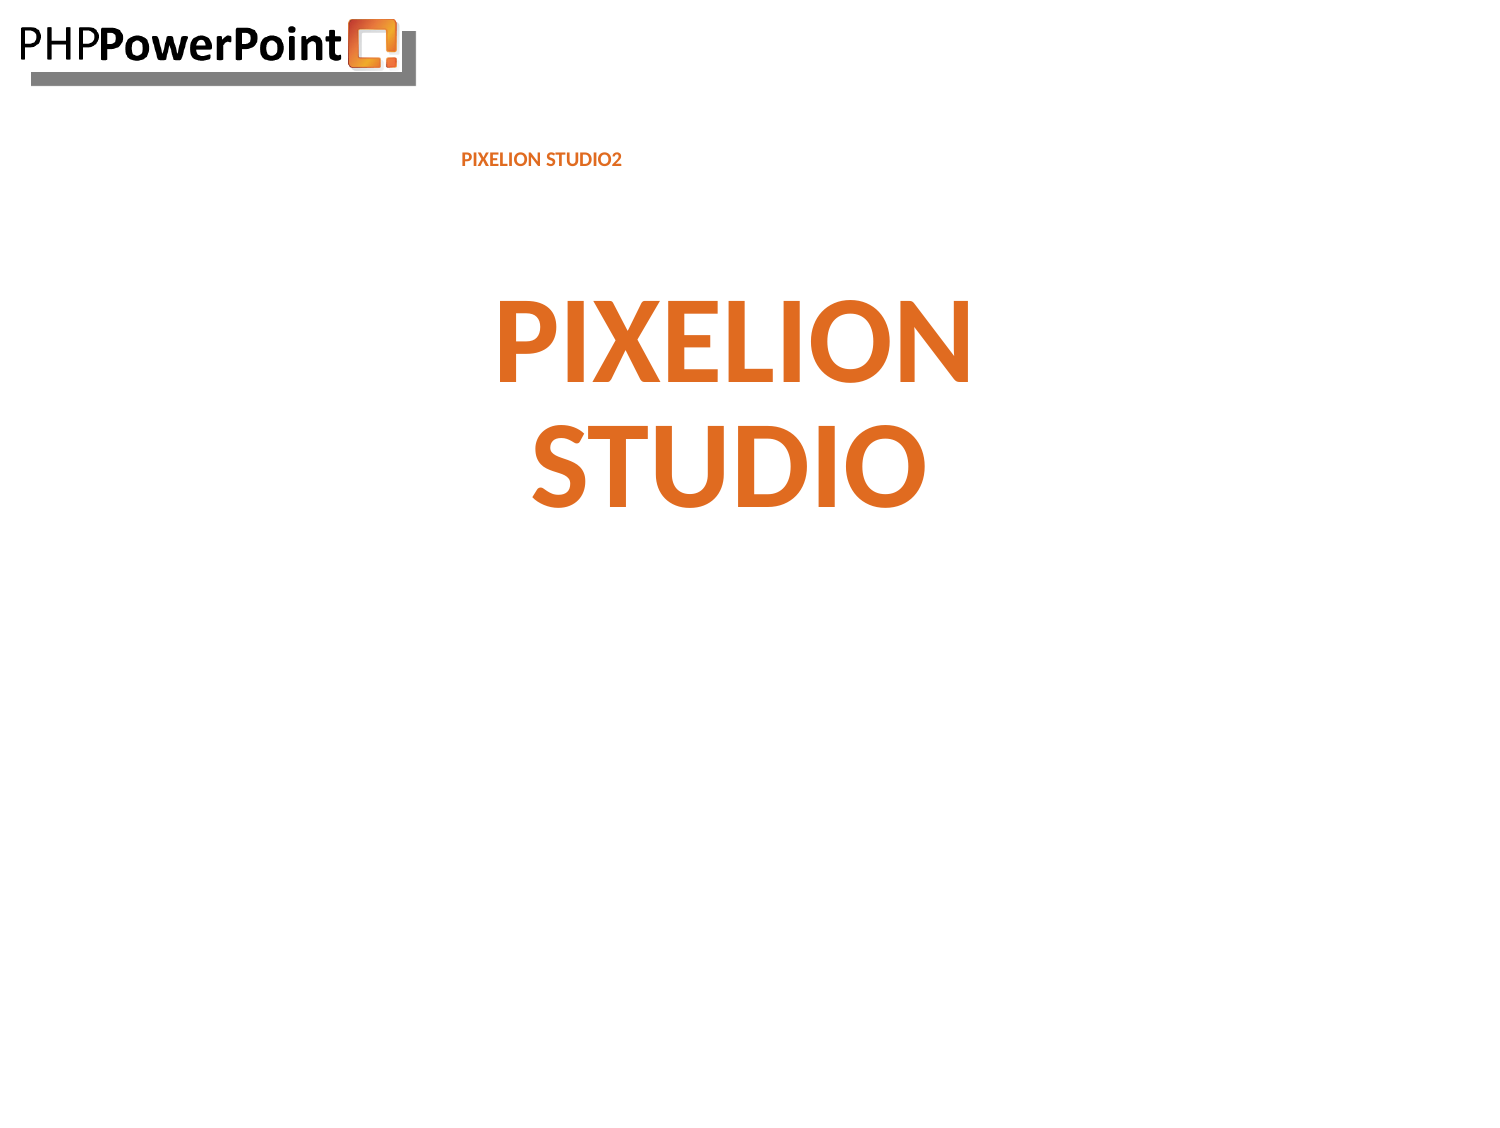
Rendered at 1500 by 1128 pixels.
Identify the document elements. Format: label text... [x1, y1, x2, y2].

text_box PIXELION STUDIO [265, 281, 1204, 751]
picture [15, 15, 402, 72]
text_box PIXELION STUDIO2 [390, 125, 704, 594]
